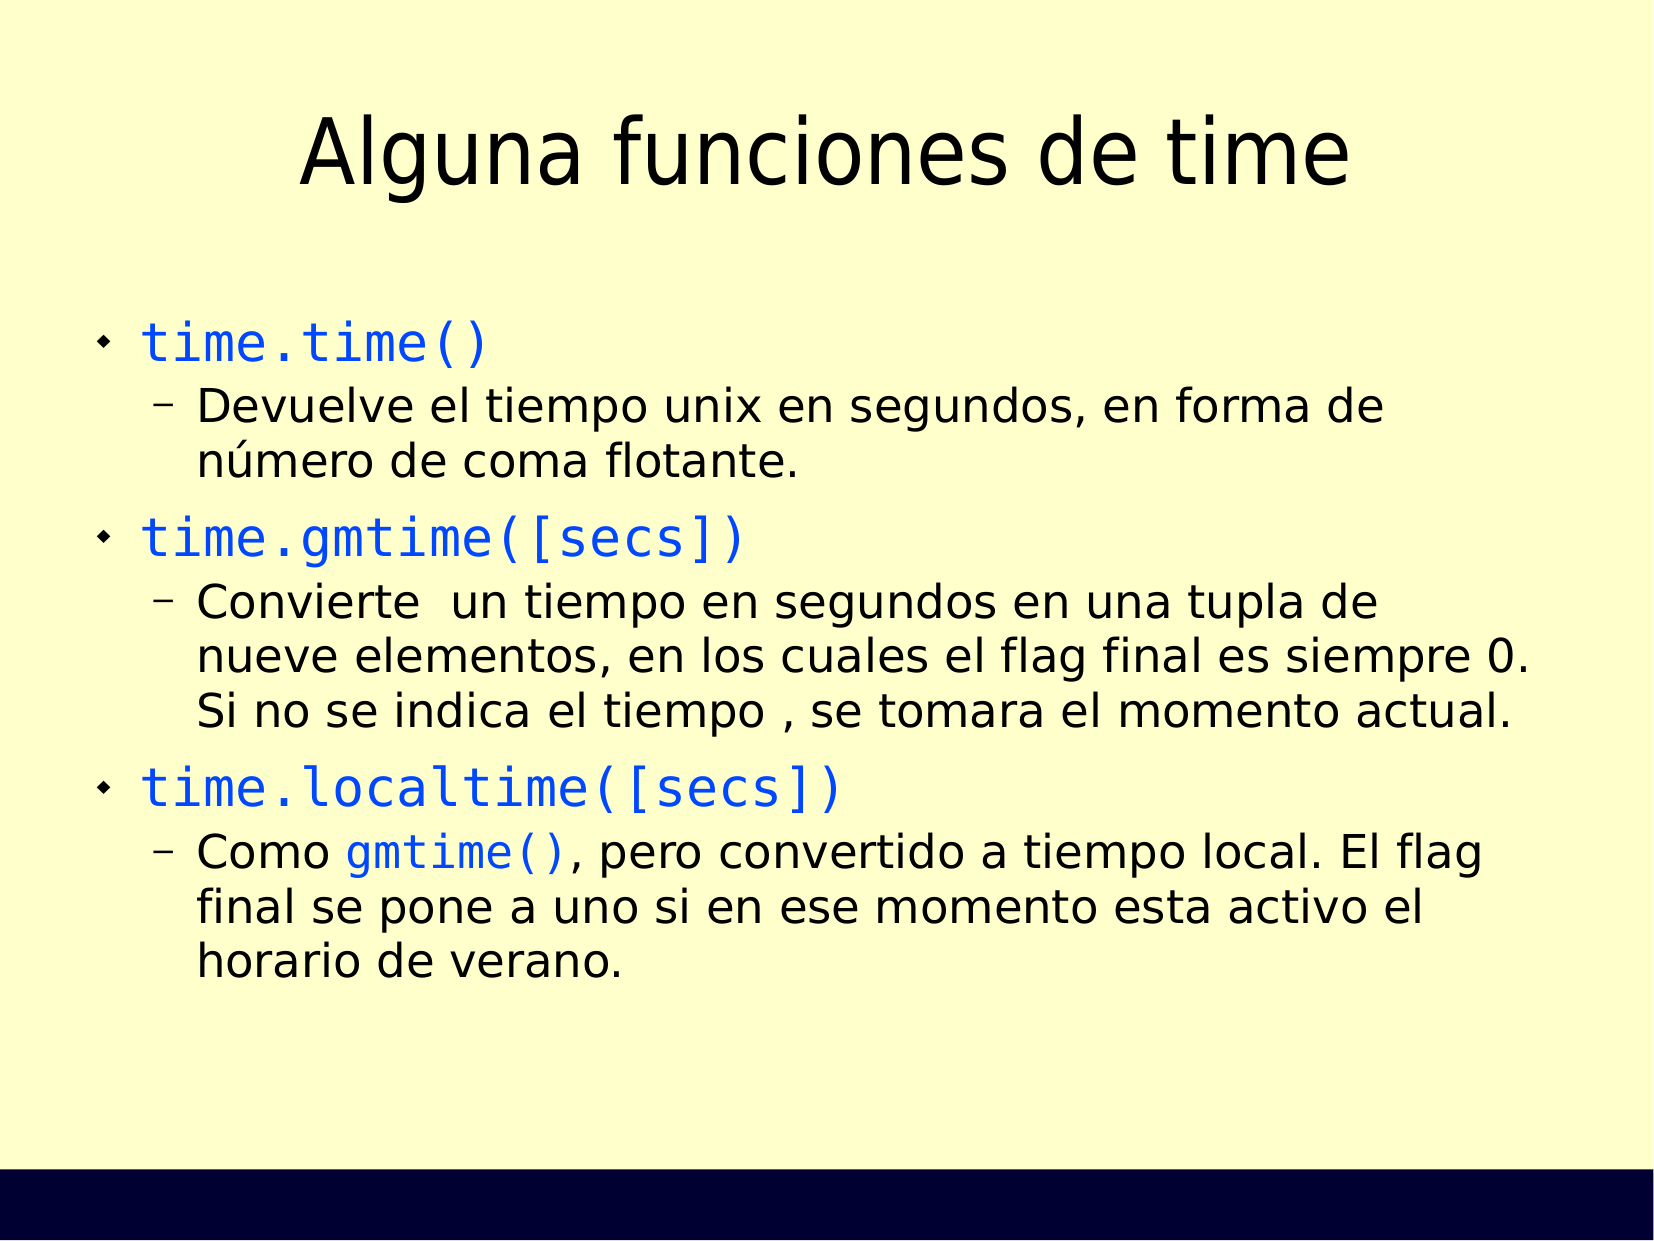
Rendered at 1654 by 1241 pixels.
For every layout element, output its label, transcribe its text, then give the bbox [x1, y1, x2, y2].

title Alguna funciones de time [82, 49, 1571, 257]
list time.time() Devuelve el tiempo unix en segundos, en forma de número de coma flotante. time.gmtime([secs]) Convierte un tiempo en segundos en una tupla de nueve elementos, en los cuales el flag final es siempre 0. Si no se indica el tiempo , se tomara el momento actual. time.localtime([secs]) Como gmtime(), pero convertido a tiempo local. El flag final se pone a uno si en ese momento esta activo el horario de verano. [82, 290, 1538, 1010]
